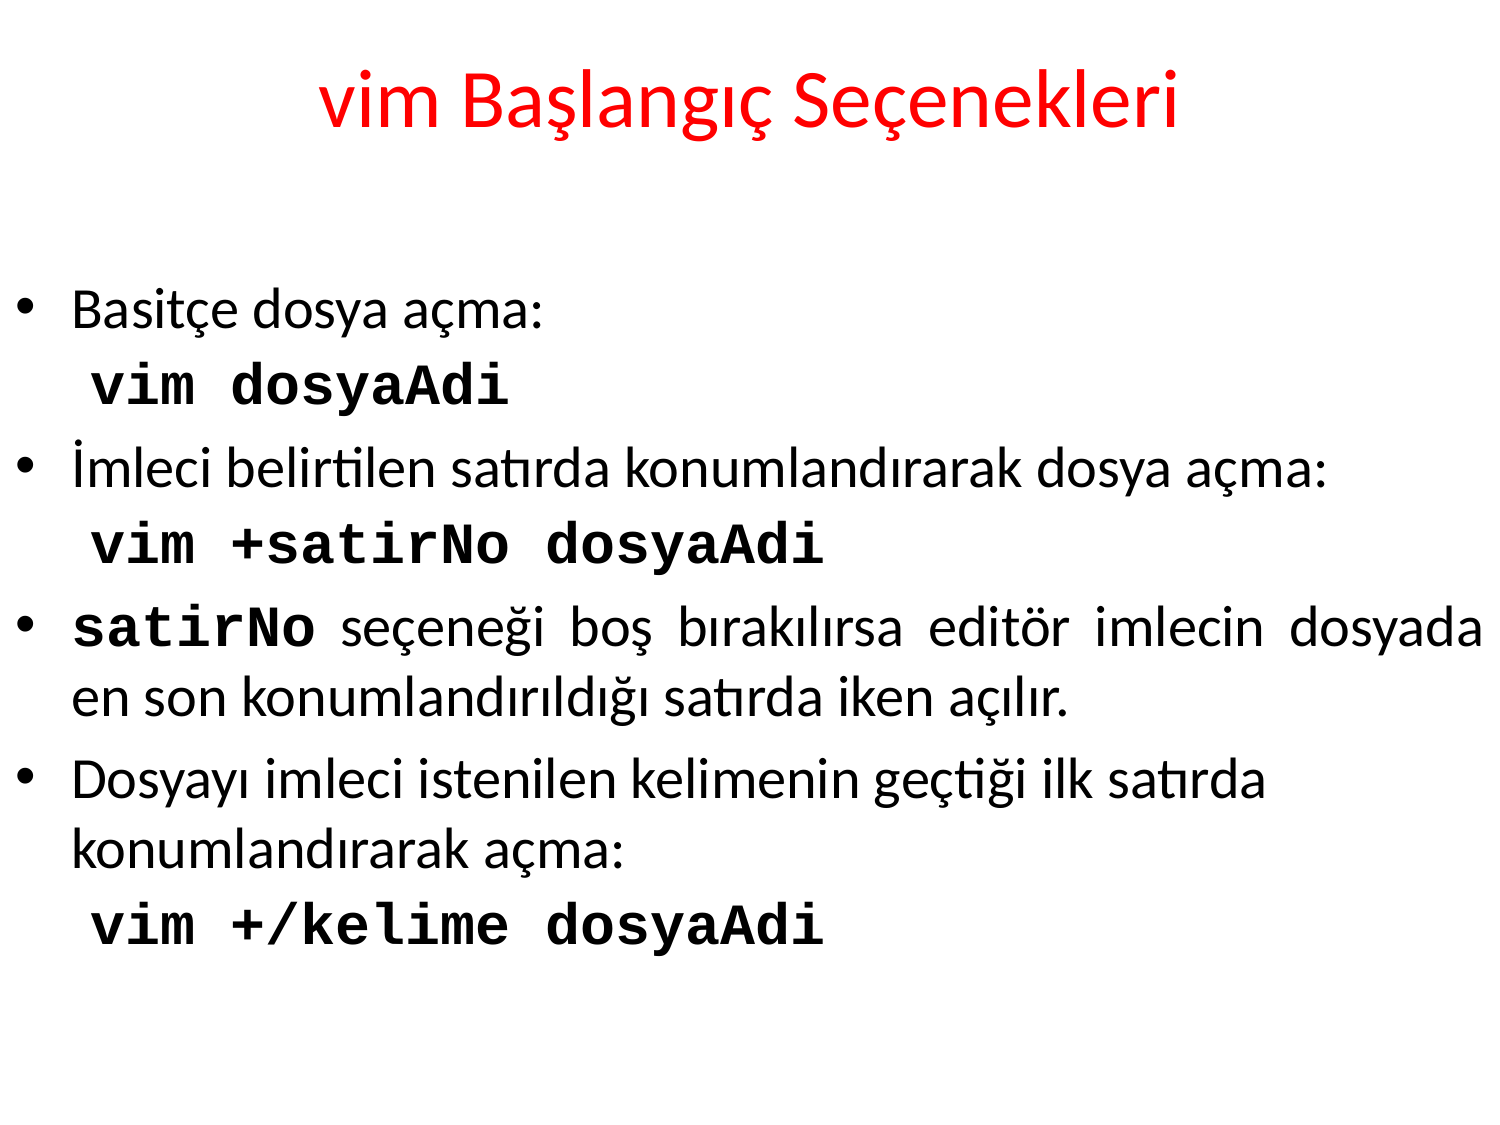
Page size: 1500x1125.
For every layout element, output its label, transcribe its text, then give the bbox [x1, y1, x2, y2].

list Basitçe dosya açma: vim dosyaAdi İmleci belirtilen satırda konumlandırarak dosya açma: vim +satirNo dosyaAdi satirNo seçeneği boş bırakılırsa editör imlecin dosyada en son konumlandırıldığı satırda iken açılır. Dosyayı imleci istenilen kelimenin geçtiği ilk satırda konumlandırarak açma: vim +/kelime dosyaAdi [0, 262, 1500, 1027]
title vim Başlangıç Seçenekleri [0, 0, 1500, 188]
